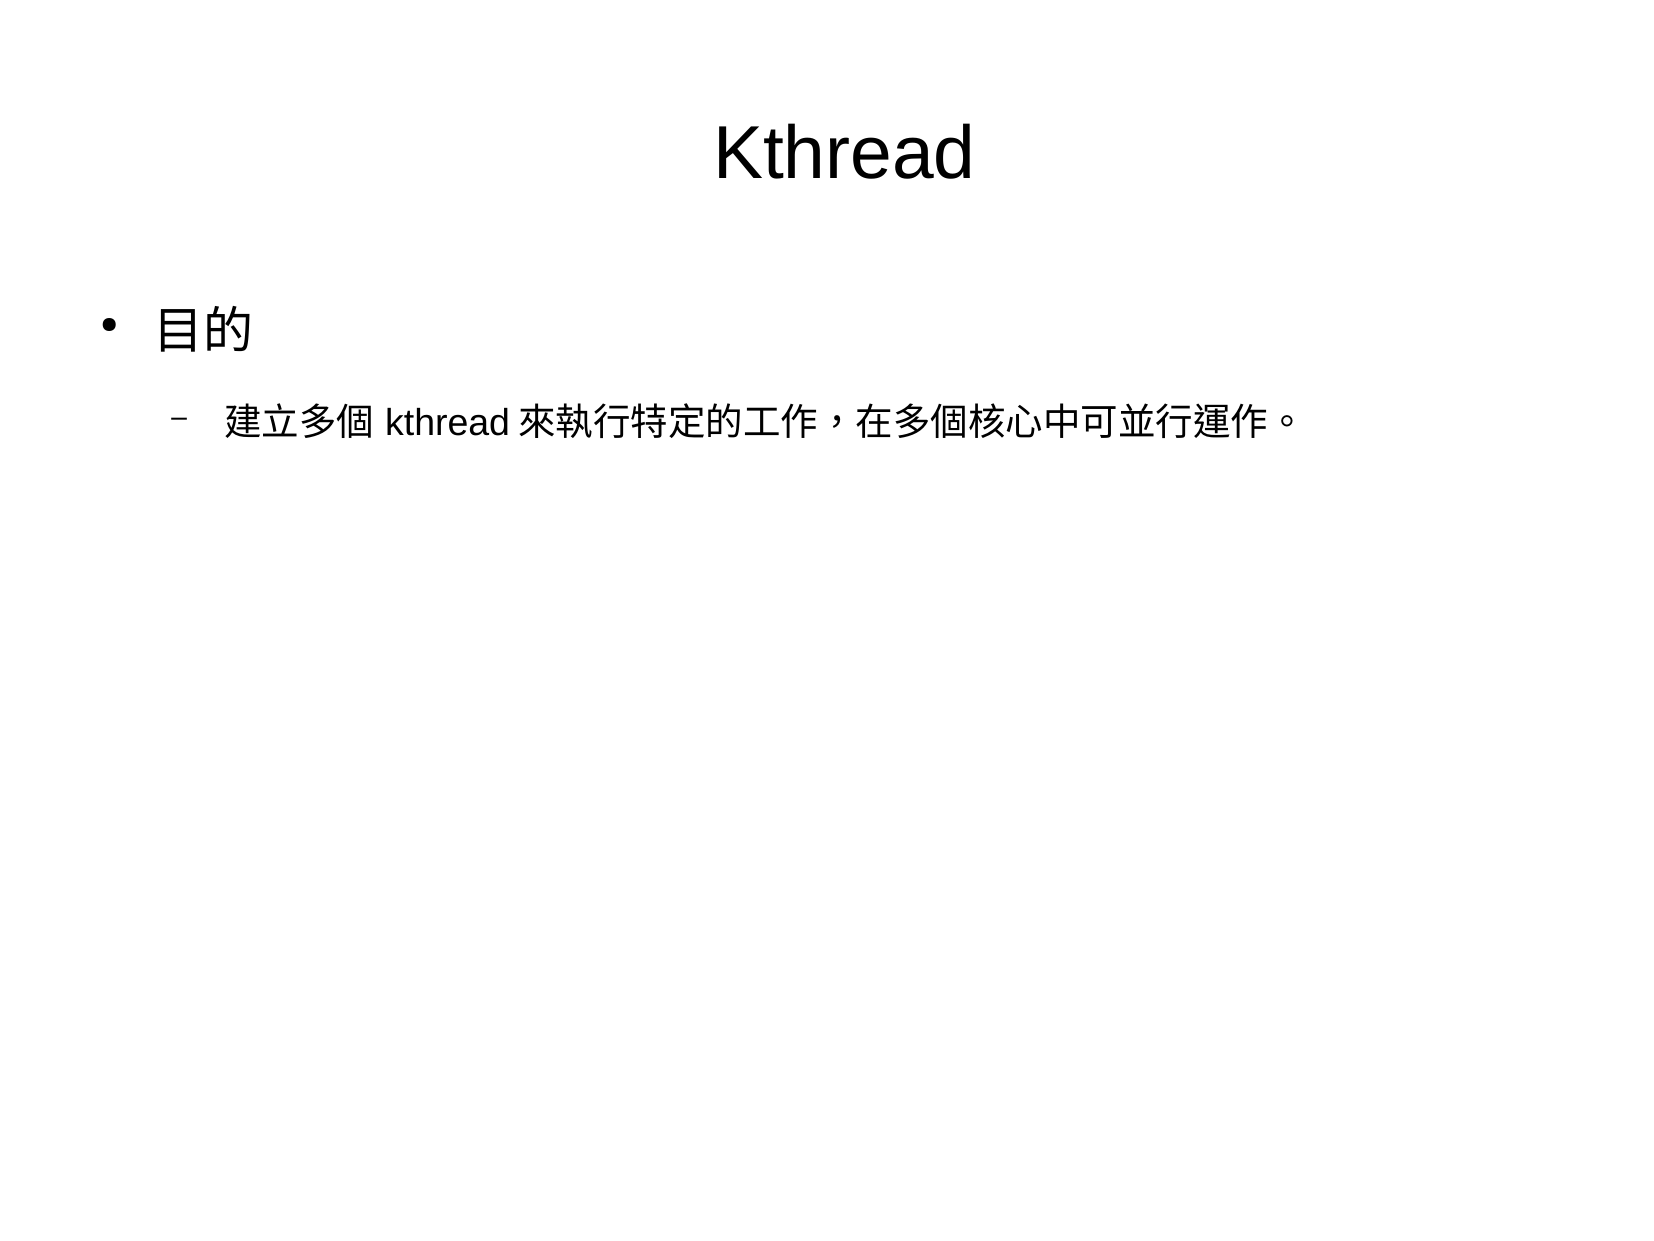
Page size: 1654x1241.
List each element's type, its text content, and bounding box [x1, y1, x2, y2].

title Kthread [82, 49, 1571, 257]
list 目的 建立多個kthread來執行特定的工作，在多個核心中可並行運作。 [82, 290, 1571, 1010]
